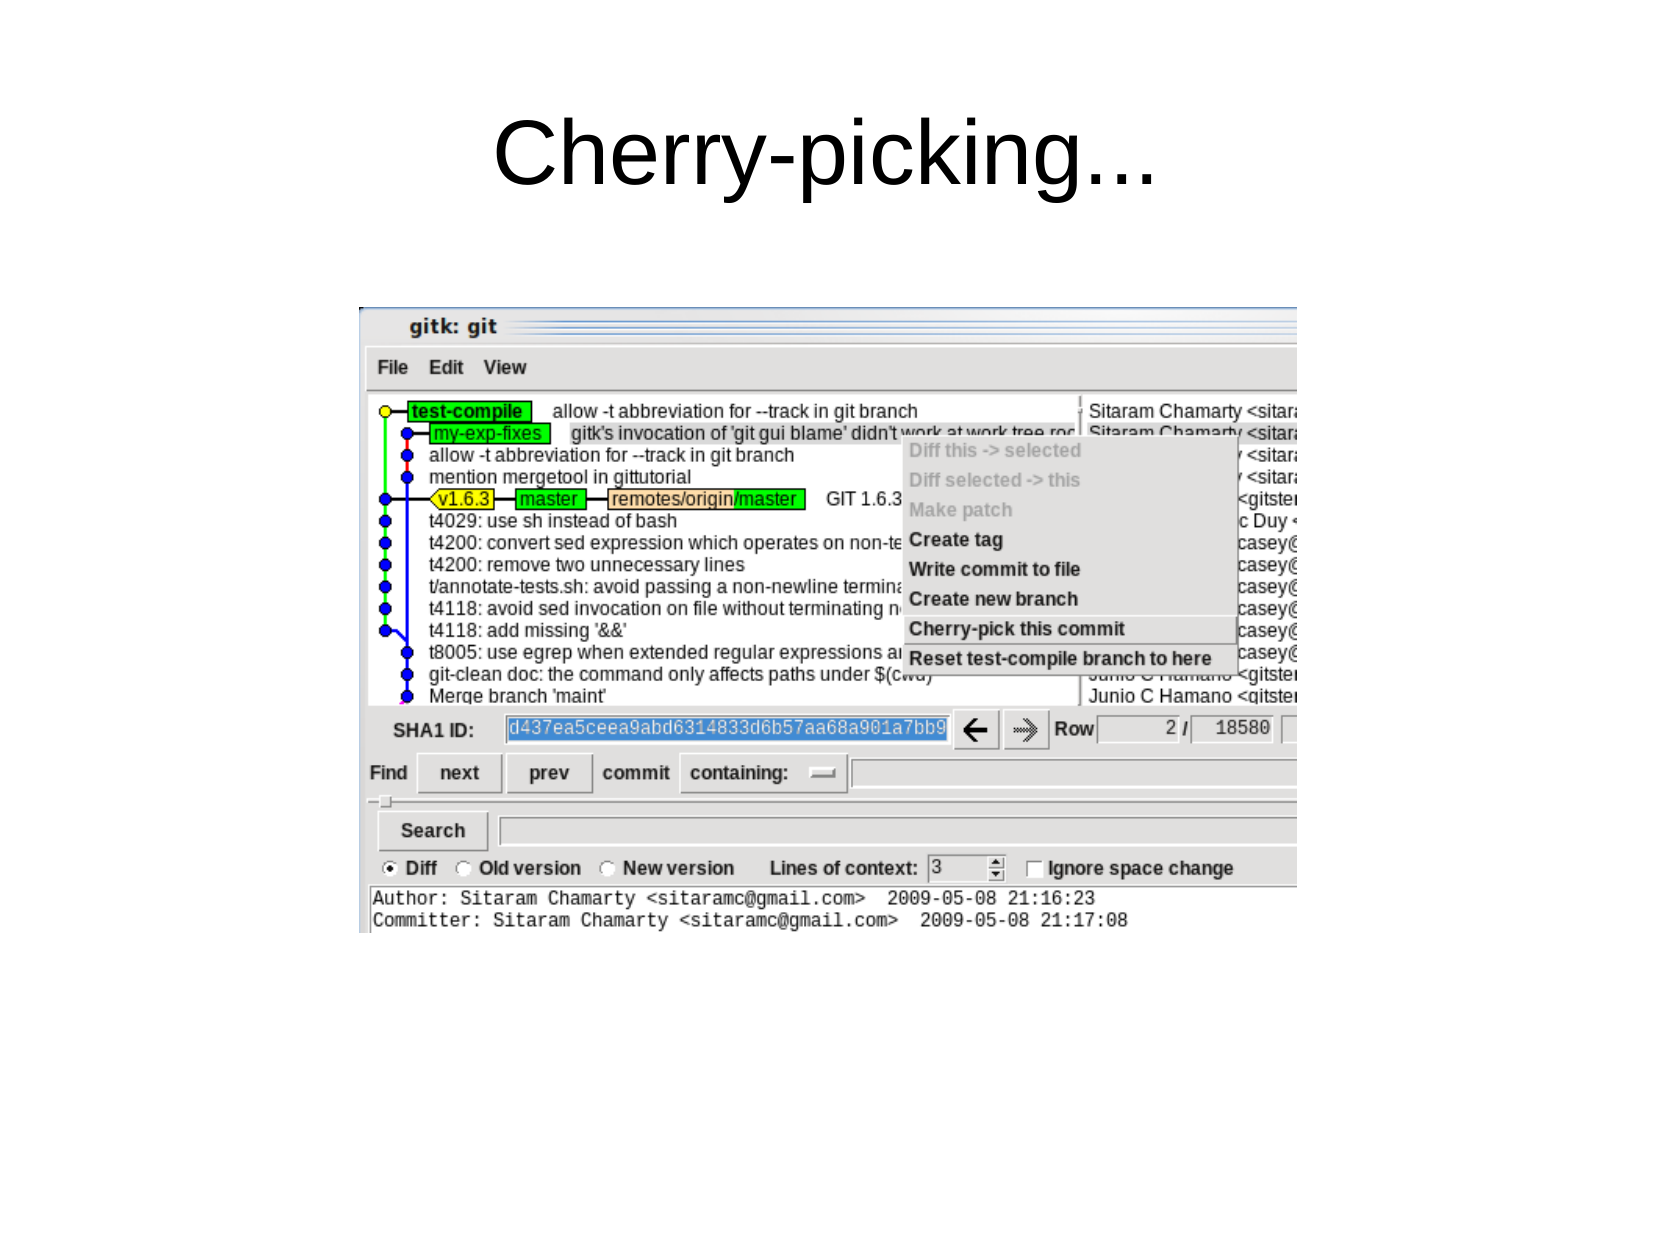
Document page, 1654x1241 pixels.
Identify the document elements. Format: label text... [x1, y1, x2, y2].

picture [359, 307, 1297, 933]
title Cherry-picking... [82, 56, 1571, 250]
